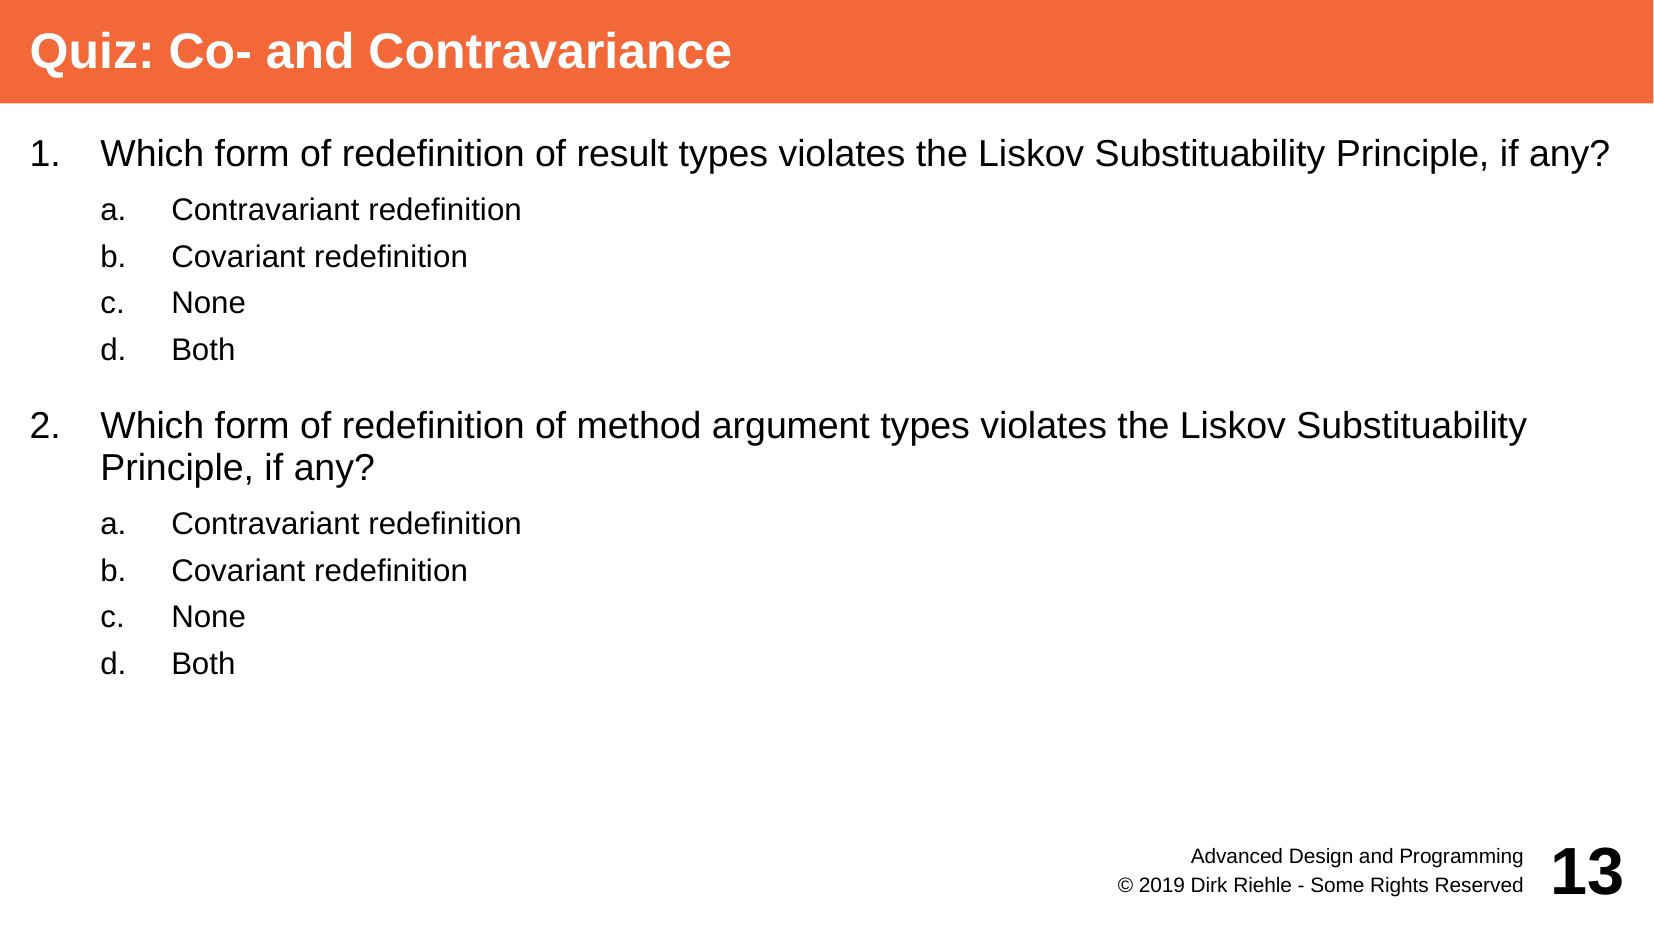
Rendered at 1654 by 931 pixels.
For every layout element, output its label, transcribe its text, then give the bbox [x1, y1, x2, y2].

title Quiz: Co- and Contravariance [0, 0, 1654, 104]
list Which form of redefinition of result types violates the Liskov Substituability Principle, if any? Contravariant redefinition Covariant redefinition None Both Which form of redefinition of method argument types violates the Liskov Substituability Principle, if any? Contravariant redefinition Covariant redefinition None Both [29, 132, 1625, 813]
